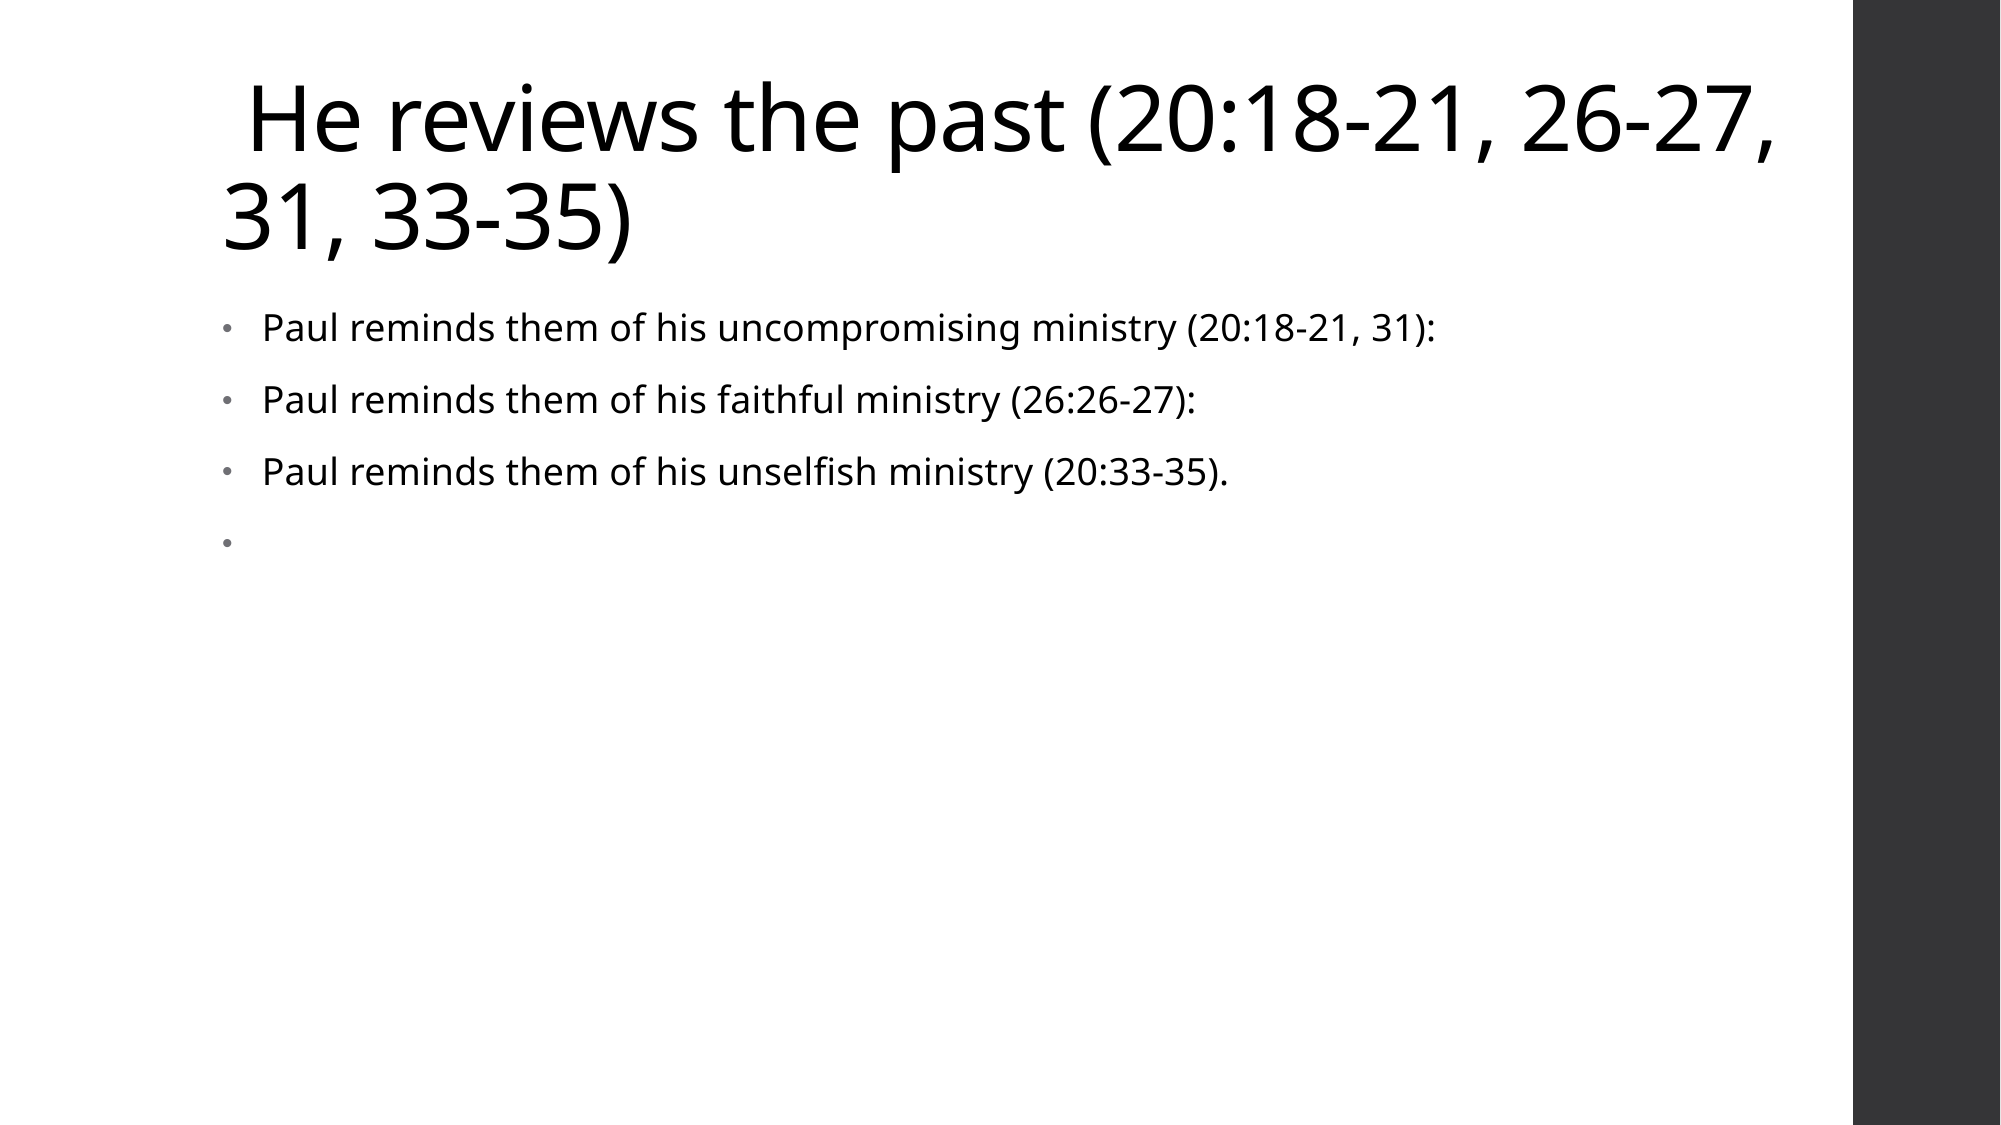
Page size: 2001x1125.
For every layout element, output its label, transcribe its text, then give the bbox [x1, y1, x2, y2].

title He reviews the past (20:18-21, 26-27, 31, 33-35) [206, 60, 1797, 278]
list Paul reminds them of his uncompromising ministry (20:18-21, 31): Paul reminds them of his faithful ministry (26:26-27): Paul reminds them of his unselfish ministry (20:33-35). [206, 299, 1617, 1014]
